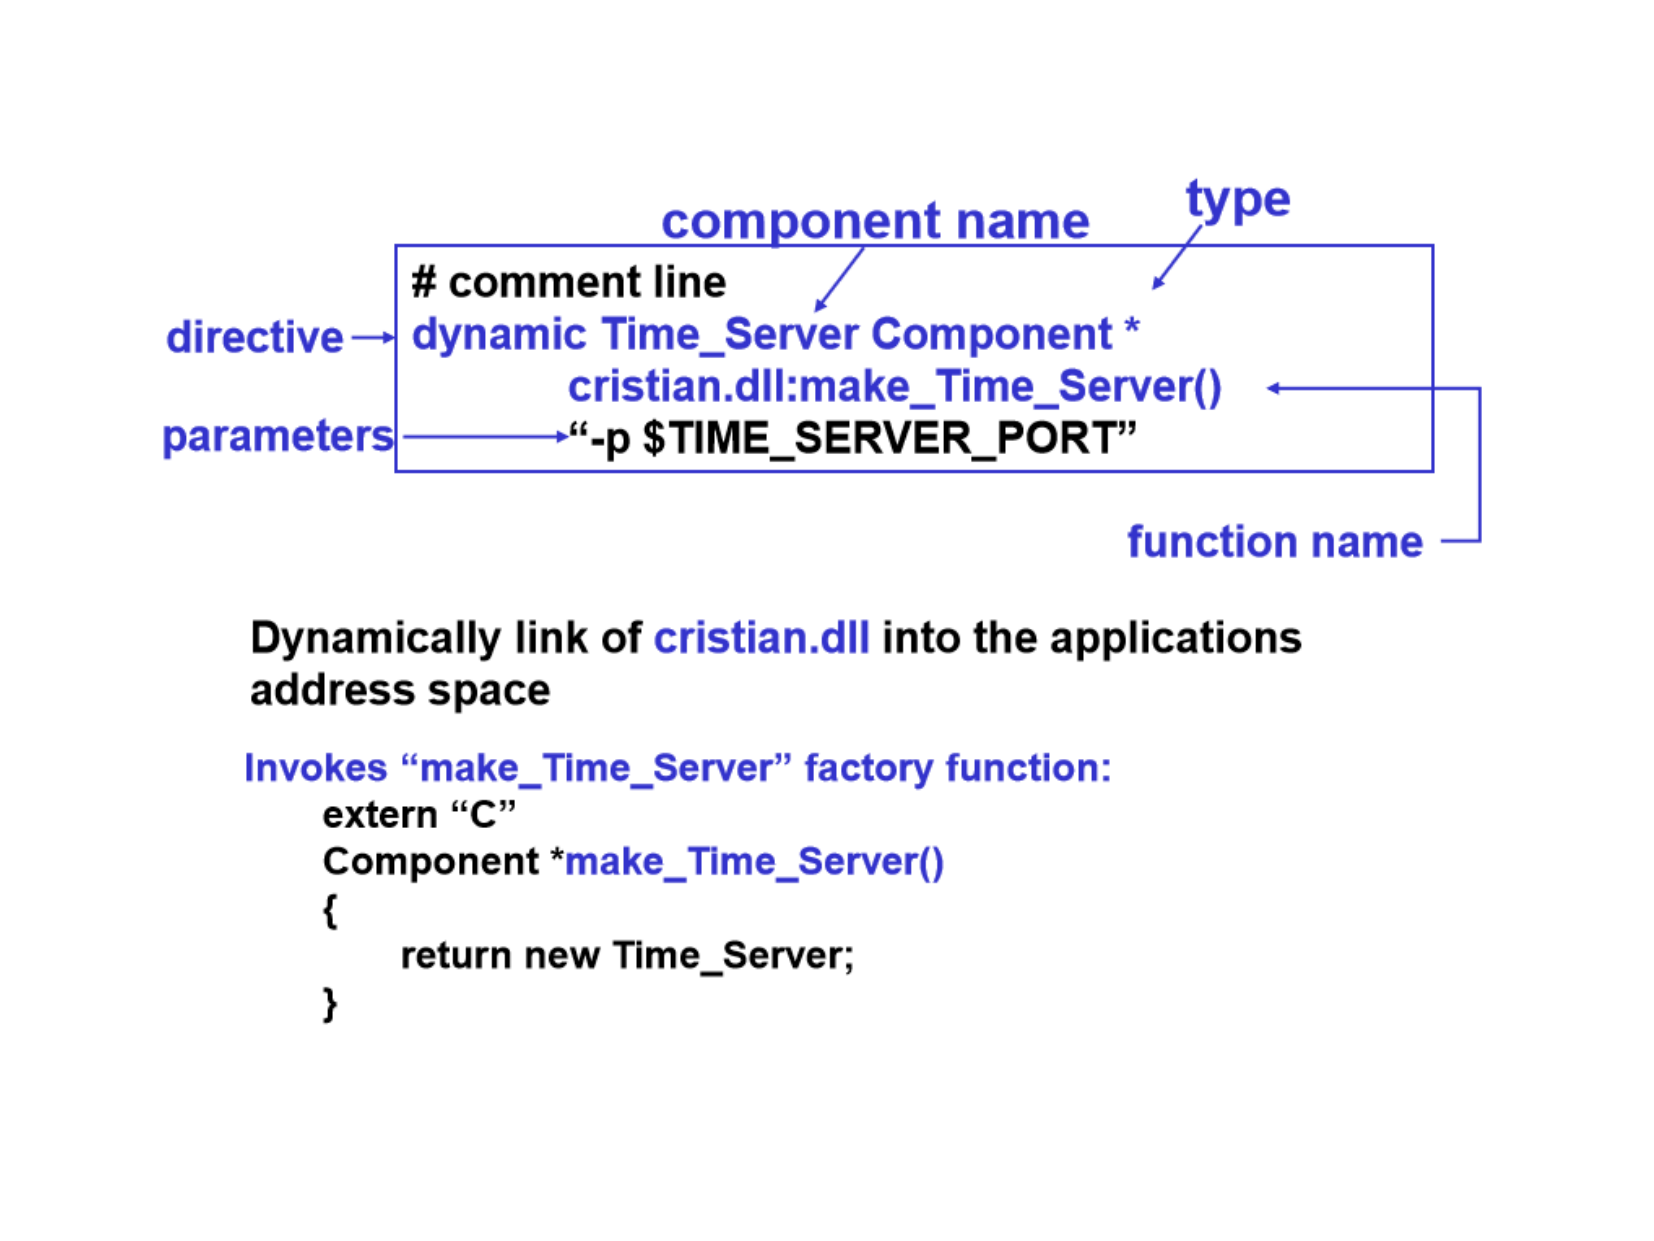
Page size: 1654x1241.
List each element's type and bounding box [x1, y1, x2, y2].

picture [159, 171, 1495, 1028]
